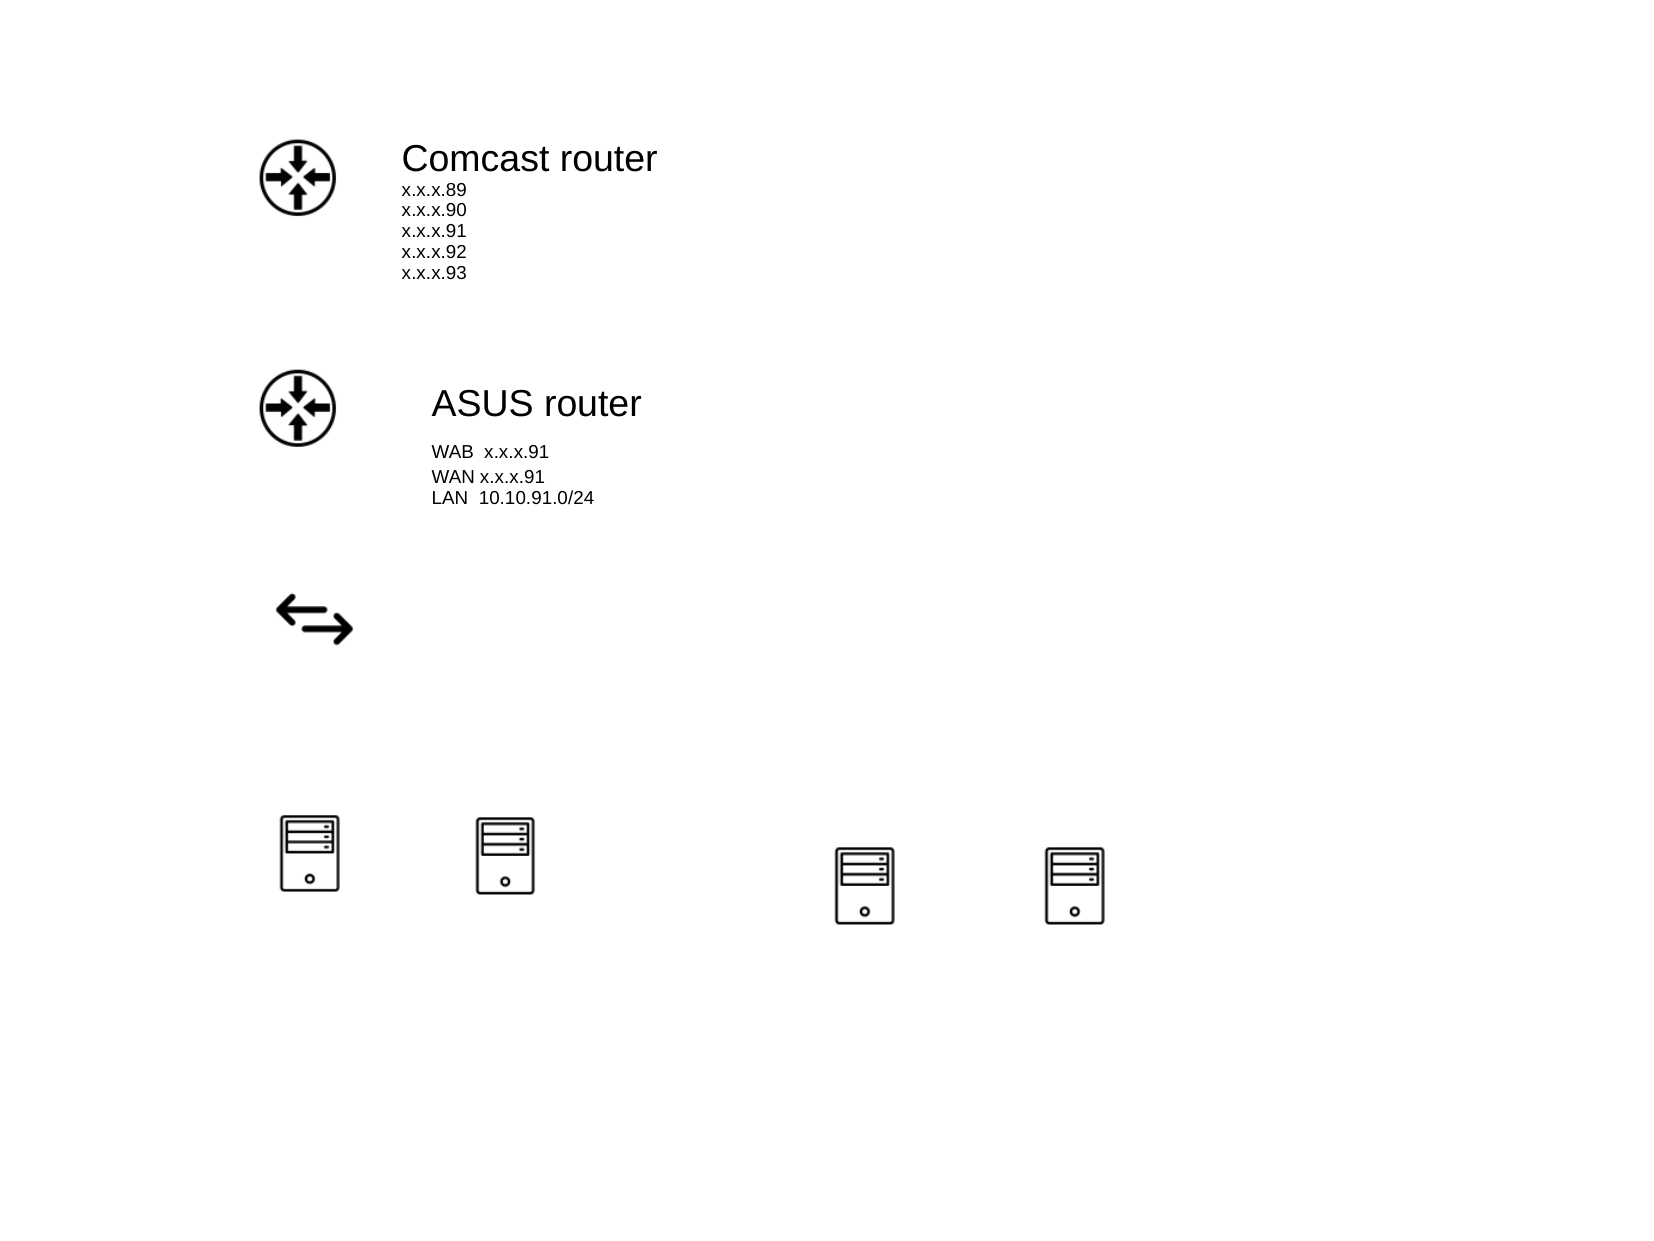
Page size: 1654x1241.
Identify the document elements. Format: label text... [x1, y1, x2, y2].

picture [1034, 839, 1111, 933]
picture [465, 809, 541, 903]
text_box Comcast router x.x.x.89 x.x.x.90 x.x.x.91 x.x.x.92 x.x.x.93 [386, 129, 673, 292]
picture [269, 807, 346, 901]
picture [274, 574, 360, 661]
picture [824, 839, 901, 933]
picture [249, 129, 342, 222]
text_box ASUS router WAB x.x.x.91 WAN x.x.x.91 LAN 10.10.91.0/24 [416, 375, 658, 516]
picture [249, 359, 342, 453]
